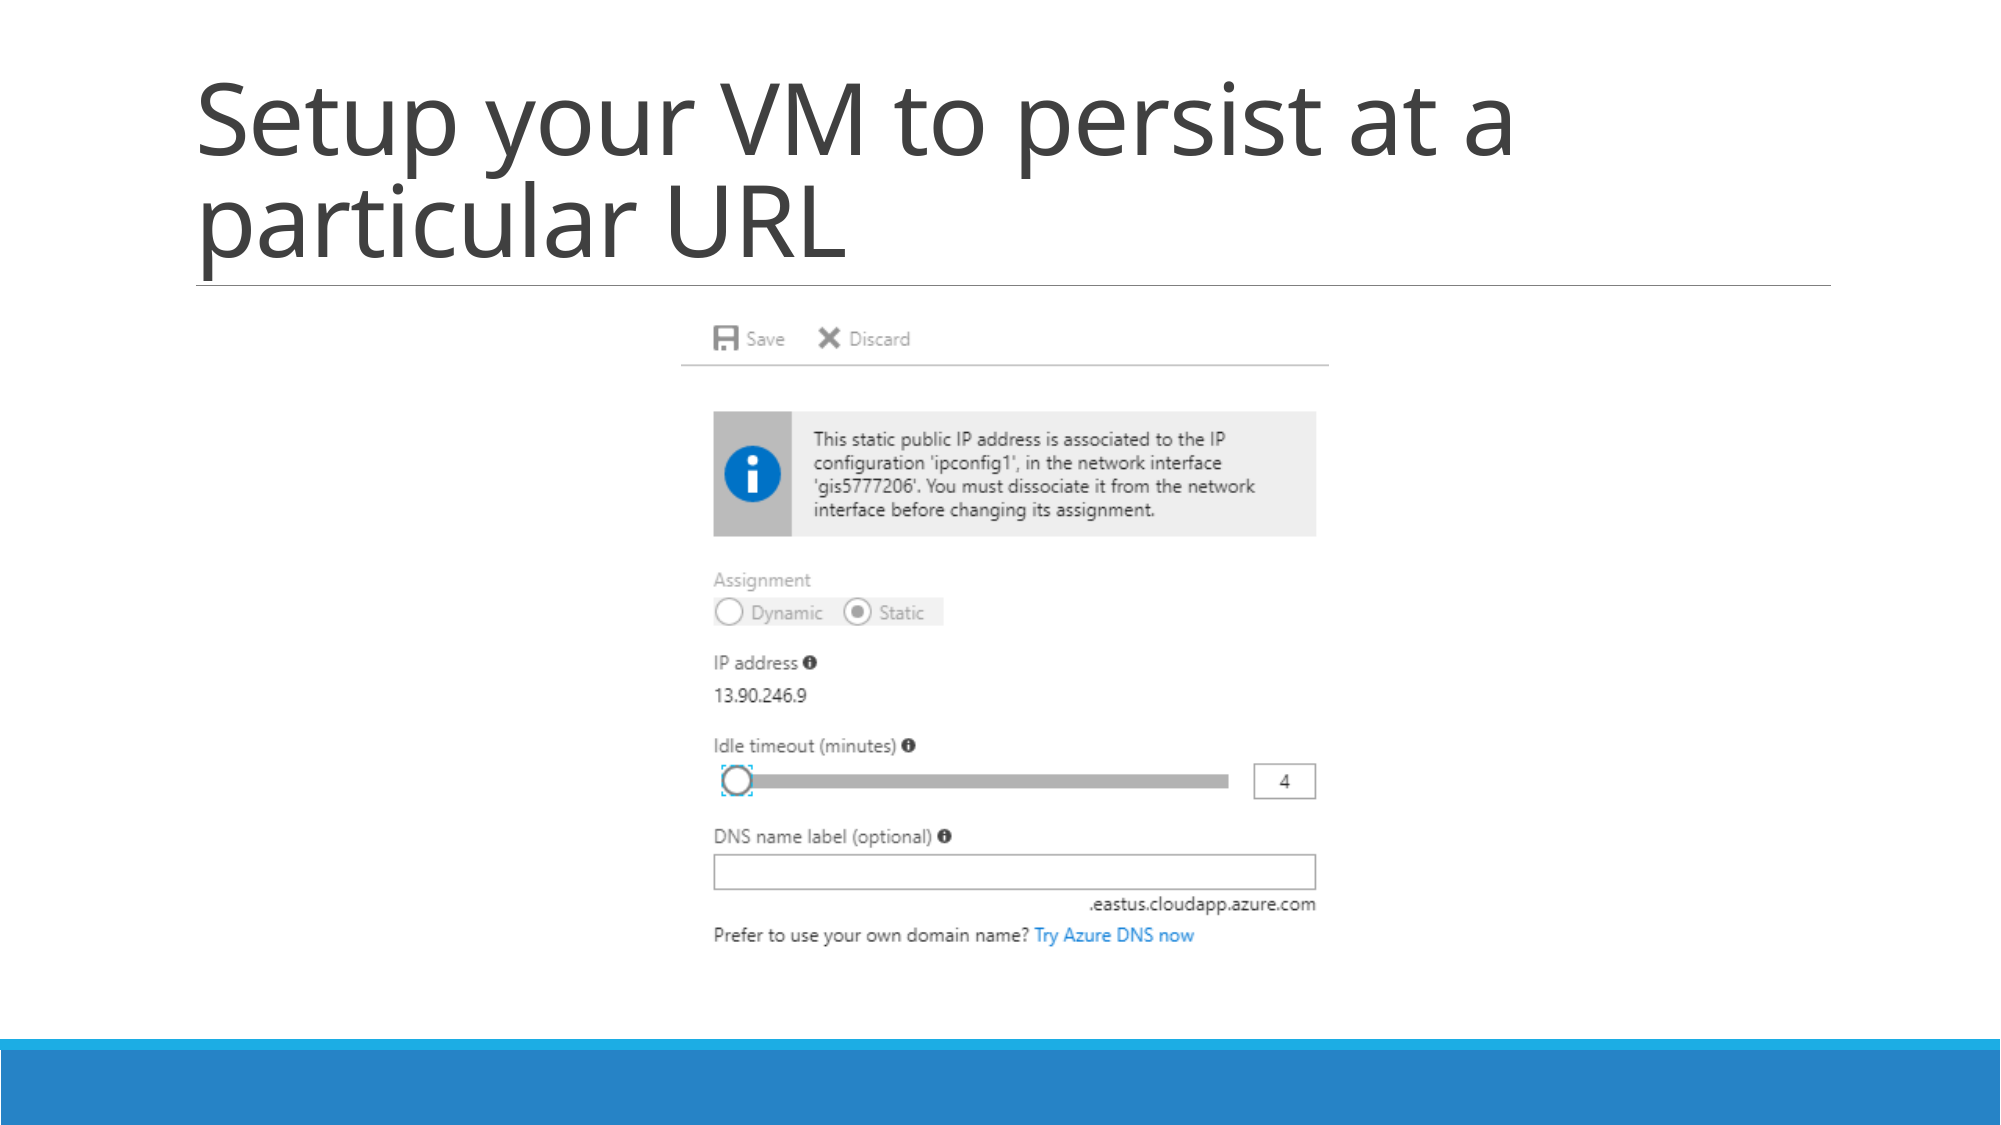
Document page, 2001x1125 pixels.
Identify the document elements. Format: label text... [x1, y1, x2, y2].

title Setup your VM to persist at a particular URL [180, 47, 1831, 286]
picture [681, 310, 1329, 956]
